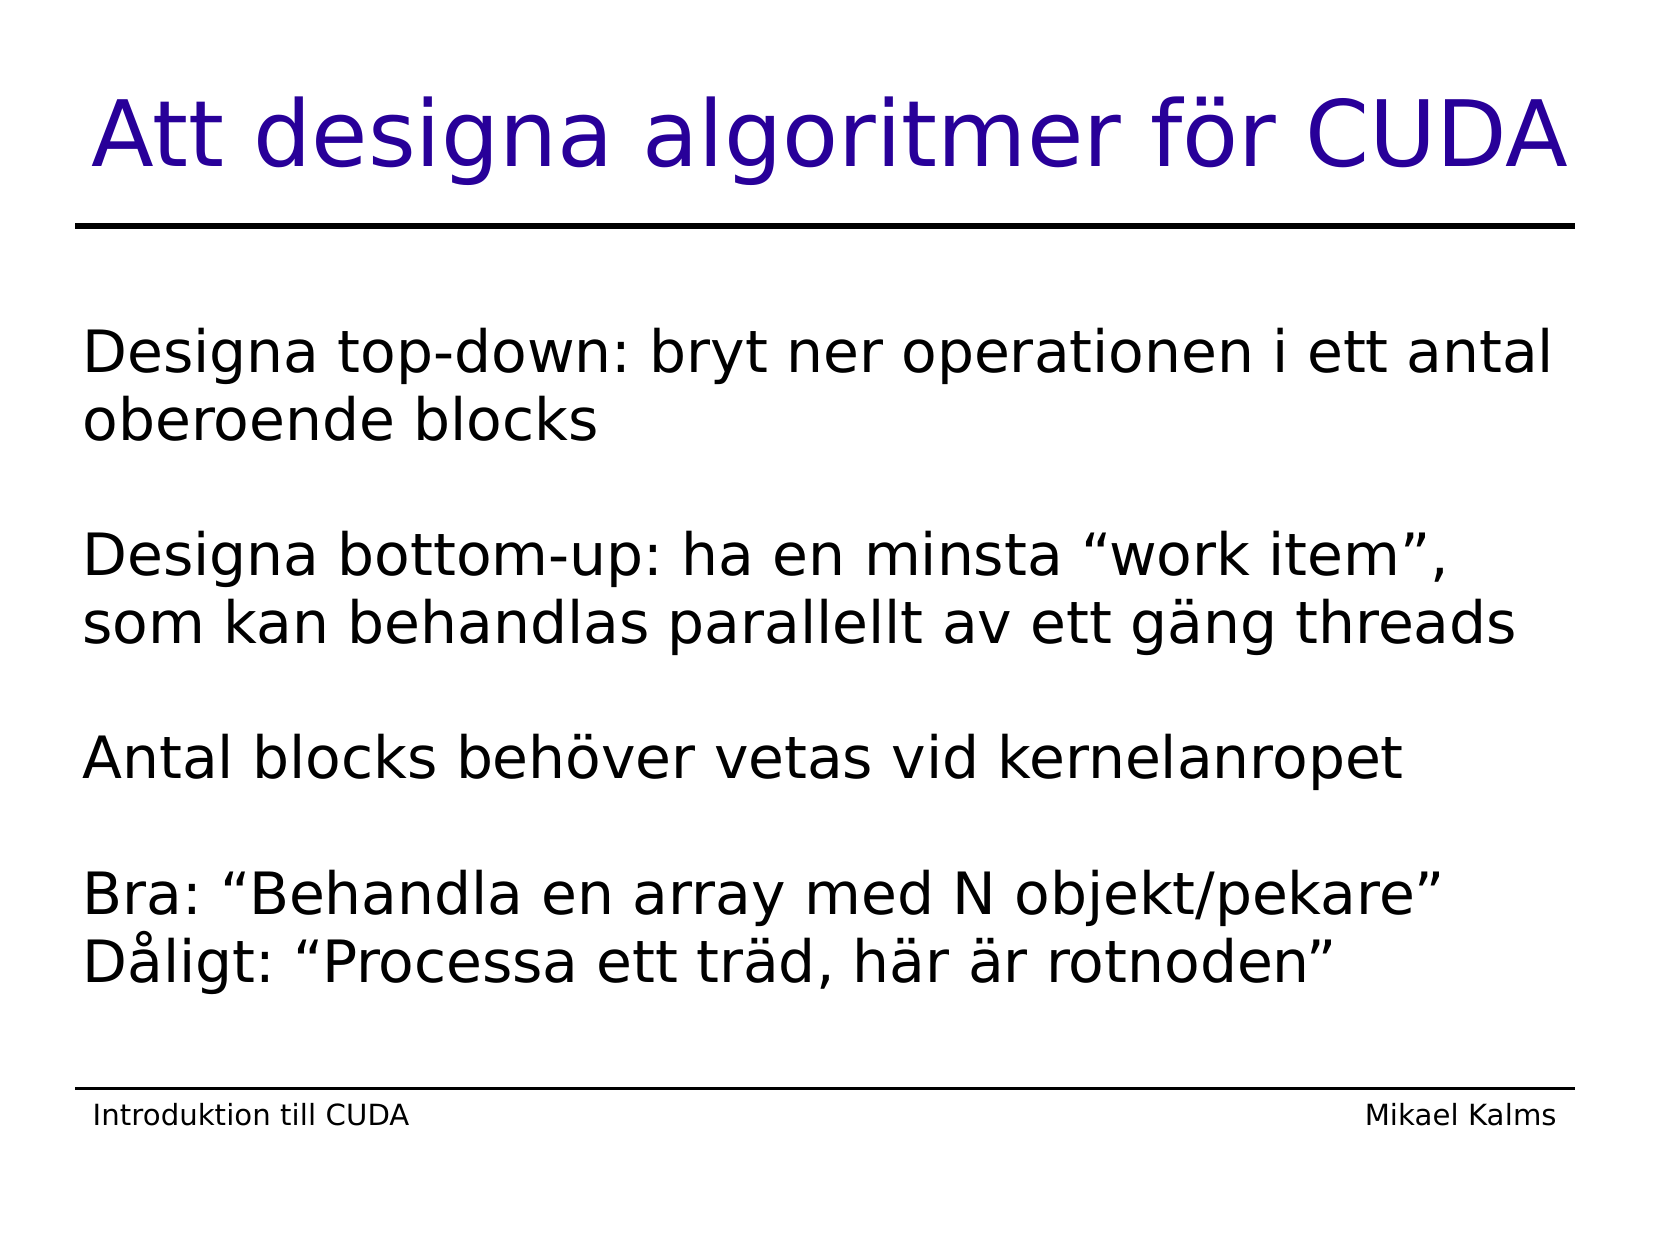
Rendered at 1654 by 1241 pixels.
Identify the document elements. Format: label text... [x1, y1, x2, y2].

title Att designa algoritmer för CUDA [86, 38, 1576, 231]
text_box Introduktion till CUDA [75, 1088, 428, 1144]
text_box Mikael Kalms [1347, 1088, 1576, 1144]
text_box Designa top-down: bryt ner operationen i ett antal oberoende blocks Designa bottom-up: ha en minsta “work item”, som kan behandlas parallellt av ett gäng threads Antal blocks behöver vetas vid kernelanropet Bra: “Behandla en array med N objekt/pekare” Dåligt: “Processa ett träd, här är rotnoden” [82, 300, 1571, 1014]
